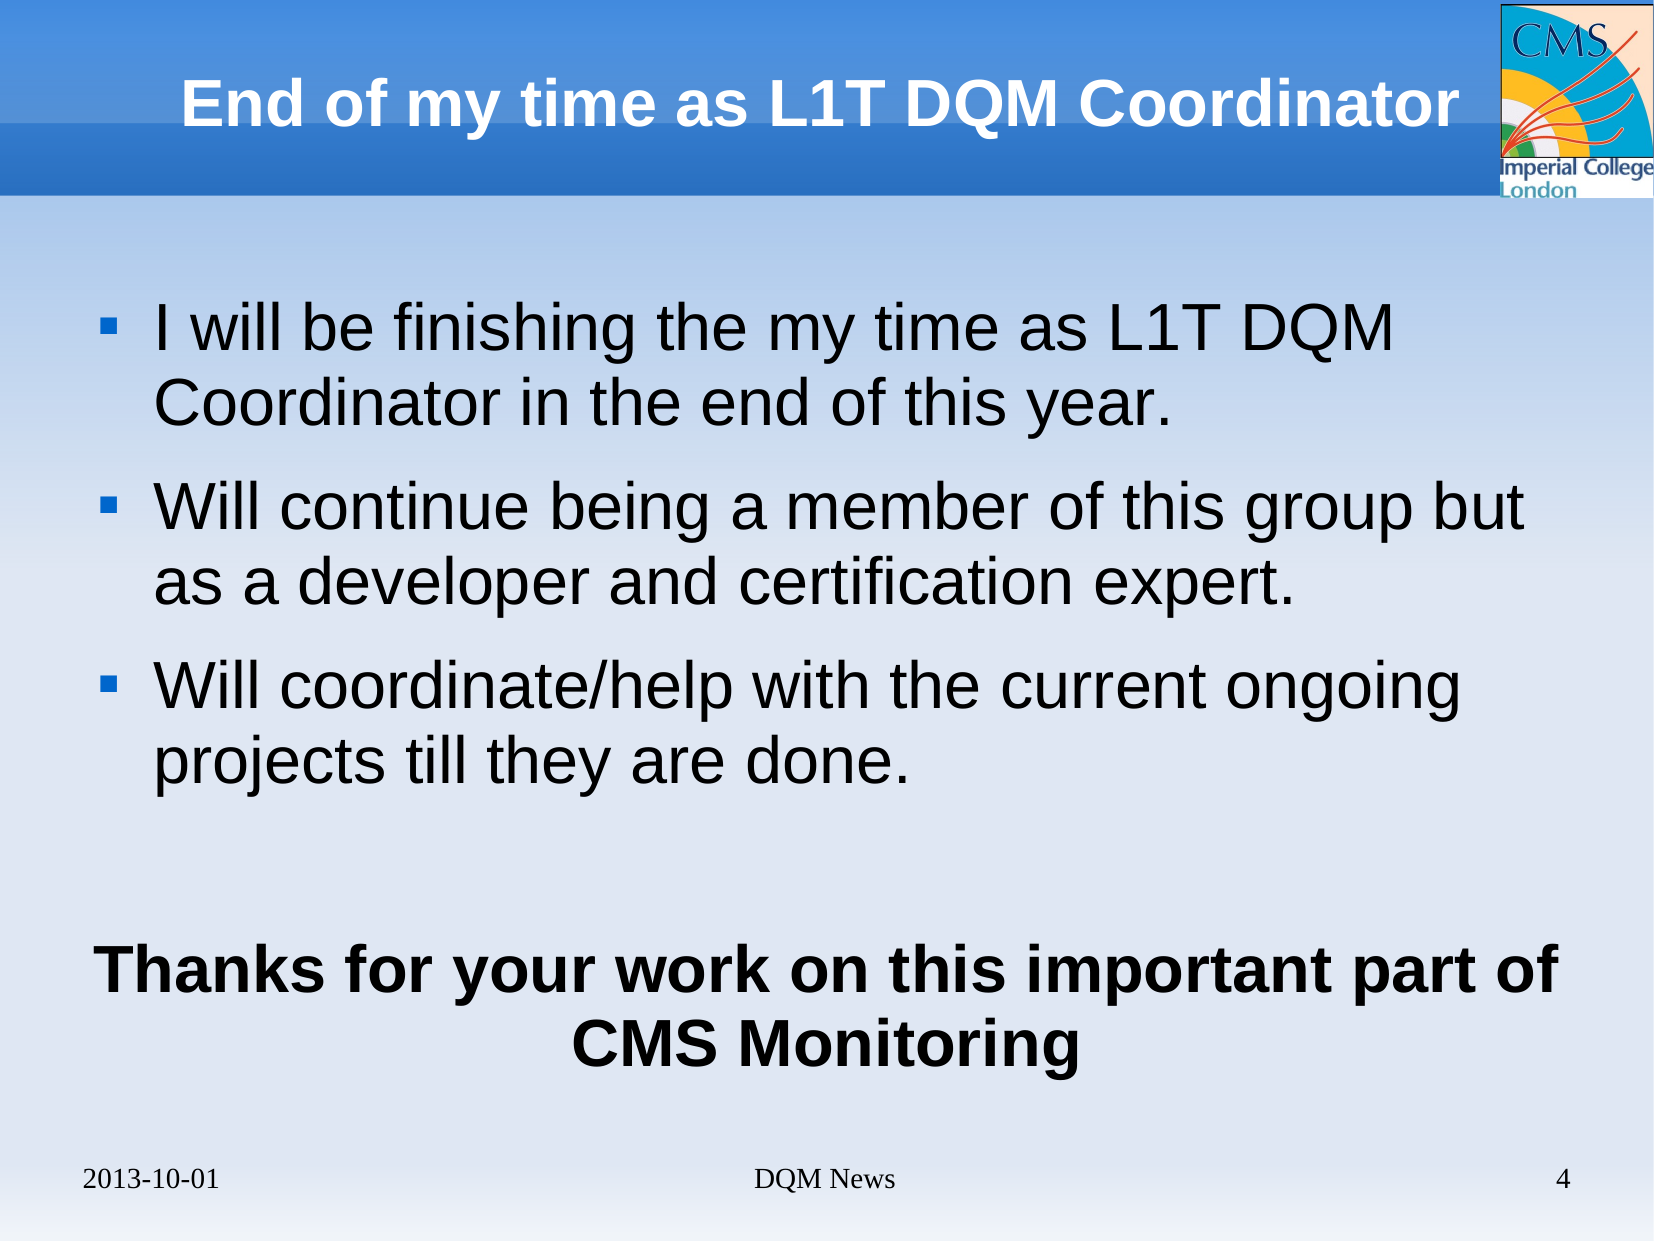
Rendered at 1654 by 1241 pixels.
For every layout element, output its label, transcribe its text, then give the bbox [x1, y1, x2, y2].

list I will be finishing the my time as L1T DQM Coordinator in the end of this year. Will continue being a member of this group but as a developer and certification expert. Will coordinate/help with the current ongoing projects till they are done. Thanks for your work on this important part of CMS Monitoring [82, 290, 1571, 1109]
picture [0, 0, 1654, 1241]
title End of my time as L1T DQM Coordinator [76, 0, 1565, 208]
